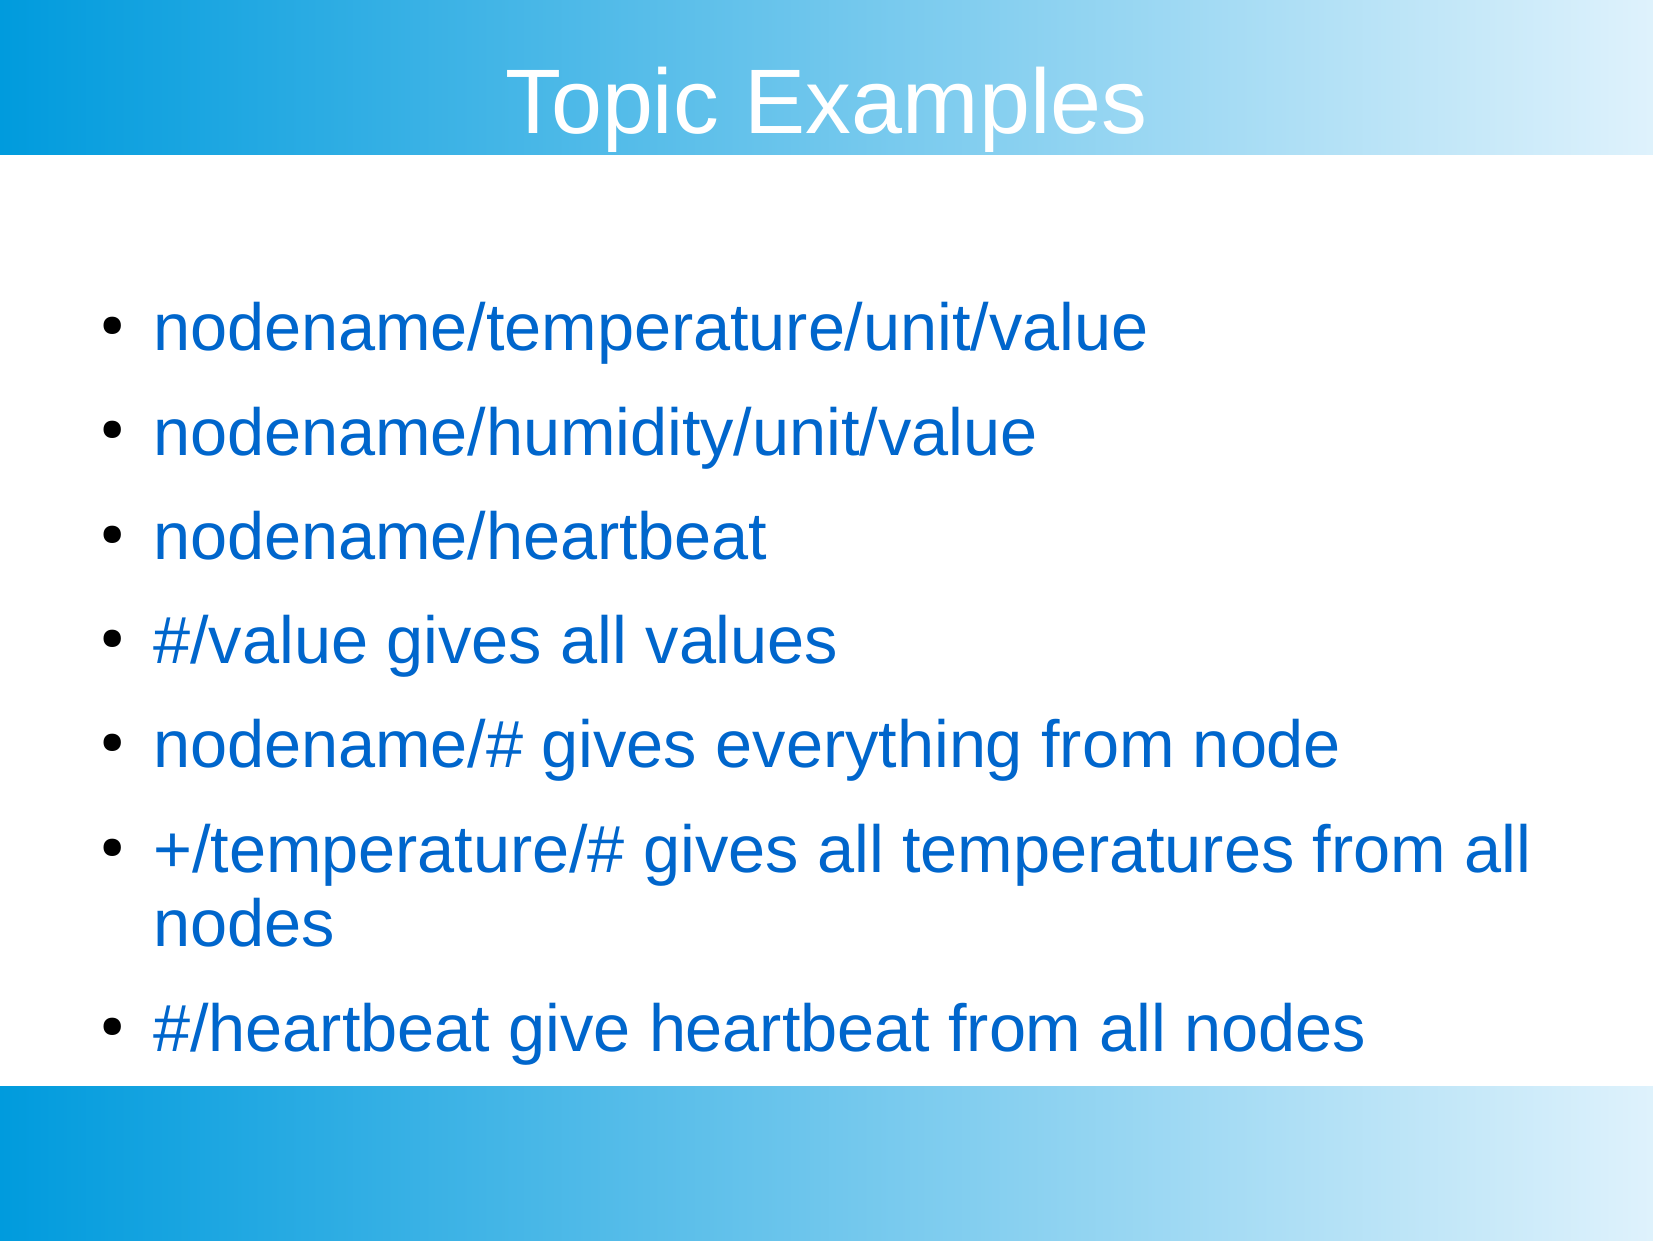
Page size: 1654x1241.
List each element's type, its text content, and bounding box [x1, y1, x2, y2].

list nodename/temperature/unit/value nodename/humidity/unit/value nodename/heartbeat #/value gives all values nodename/# gives everything from node +/temperature/# gives all temperatures from all nodes #/heartbeat give heartbeat from all nodes [82, 290, 1571, 1010]
title Topic Examples [82, 49, 1571, 155]
